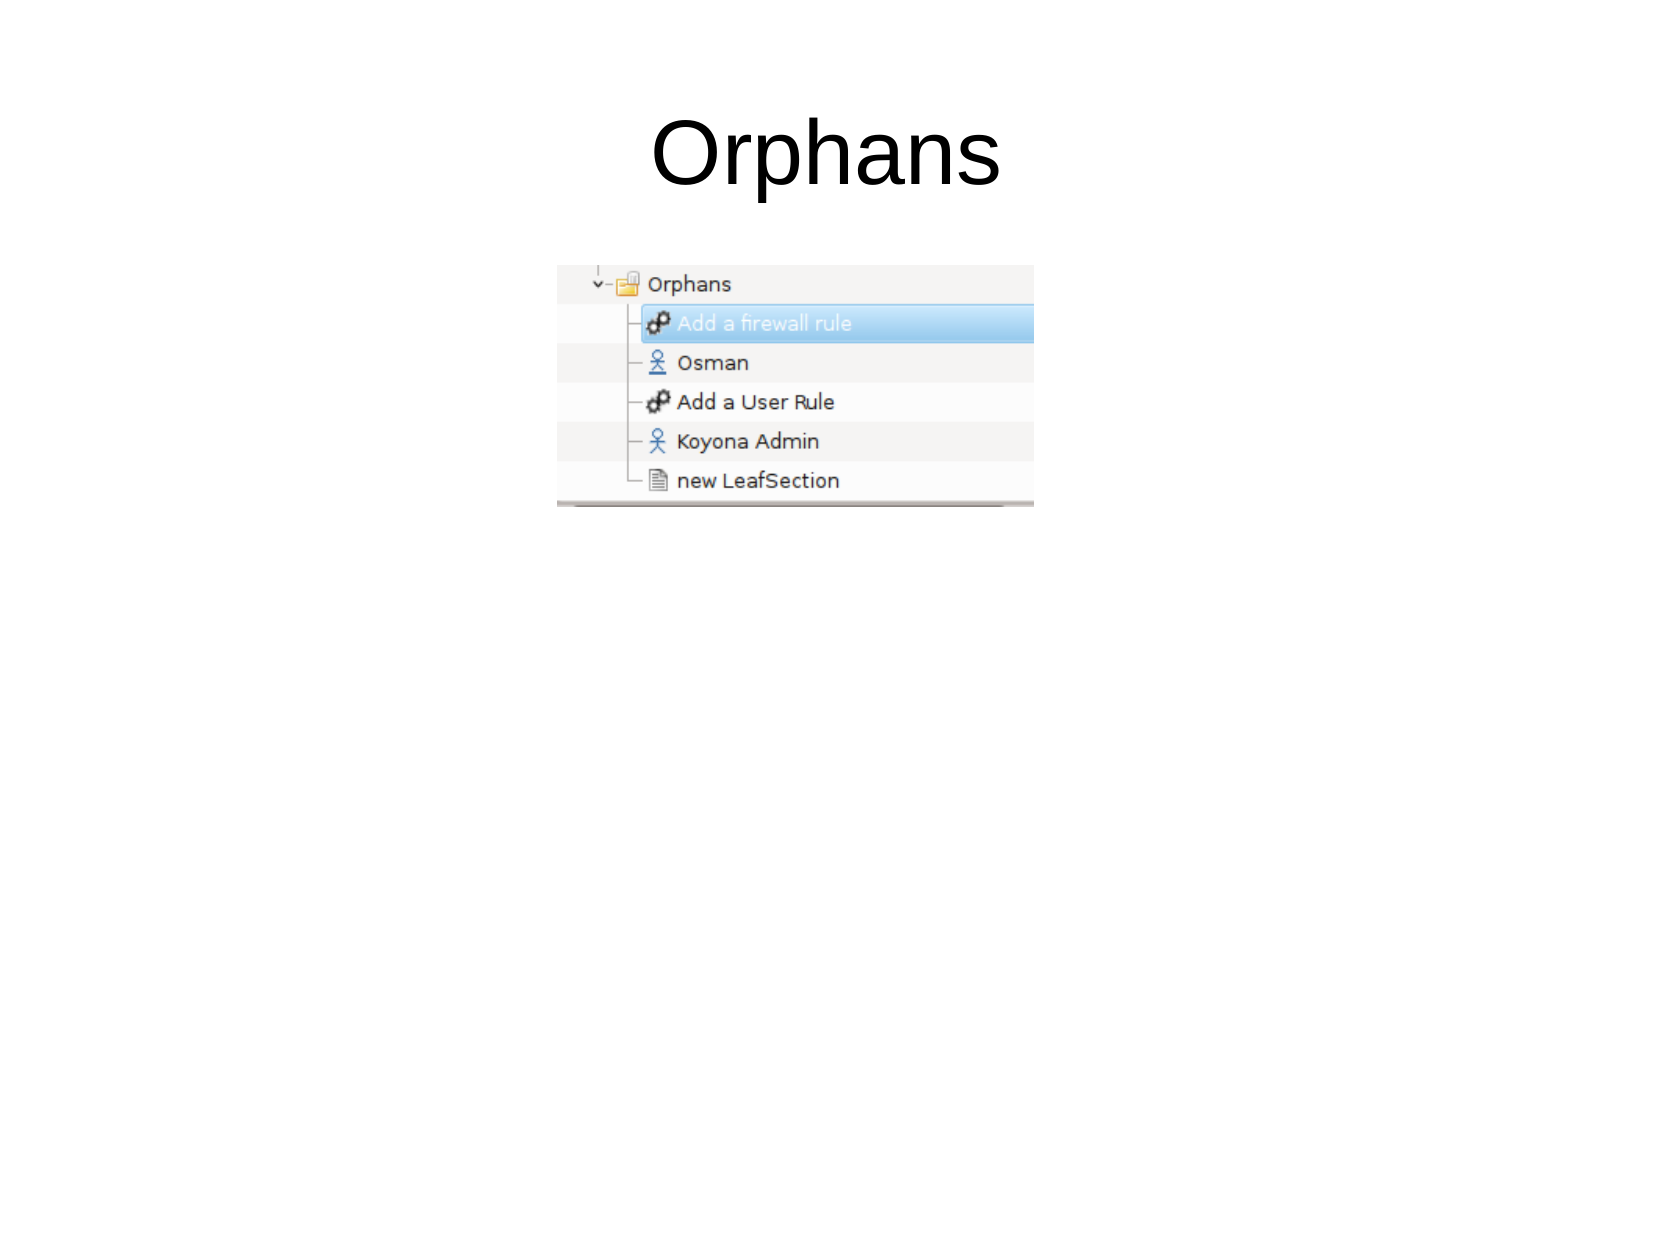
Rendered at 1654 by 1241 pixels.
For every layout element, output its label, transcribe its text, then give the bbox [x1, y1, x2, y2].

picture [557, 265, 1034, 507]
title Orphans [82, 49, 1571, 257]
